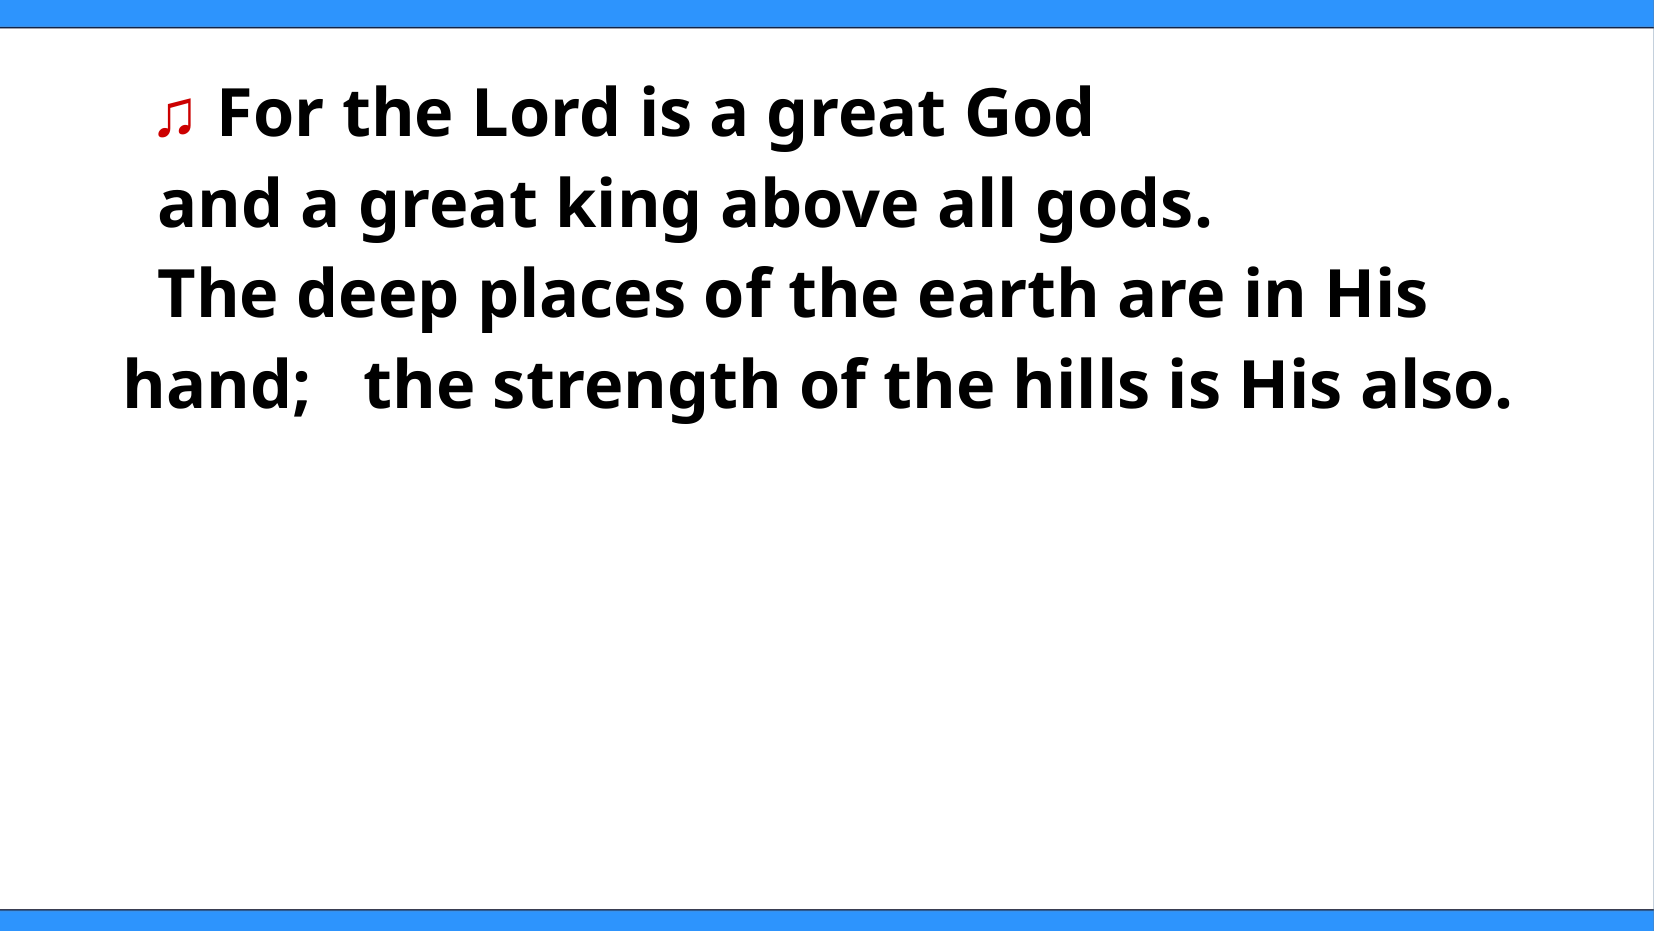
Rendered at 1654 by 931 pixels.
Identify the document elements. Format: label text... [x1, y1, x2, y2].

text_box ♫ For the Lord is a great God and a great king above all gods. The deep places of the earth are in His hand; the strength of the hills is His also. [70, 57, 1586, 505]
picture [0, 0, 1654, 931]
